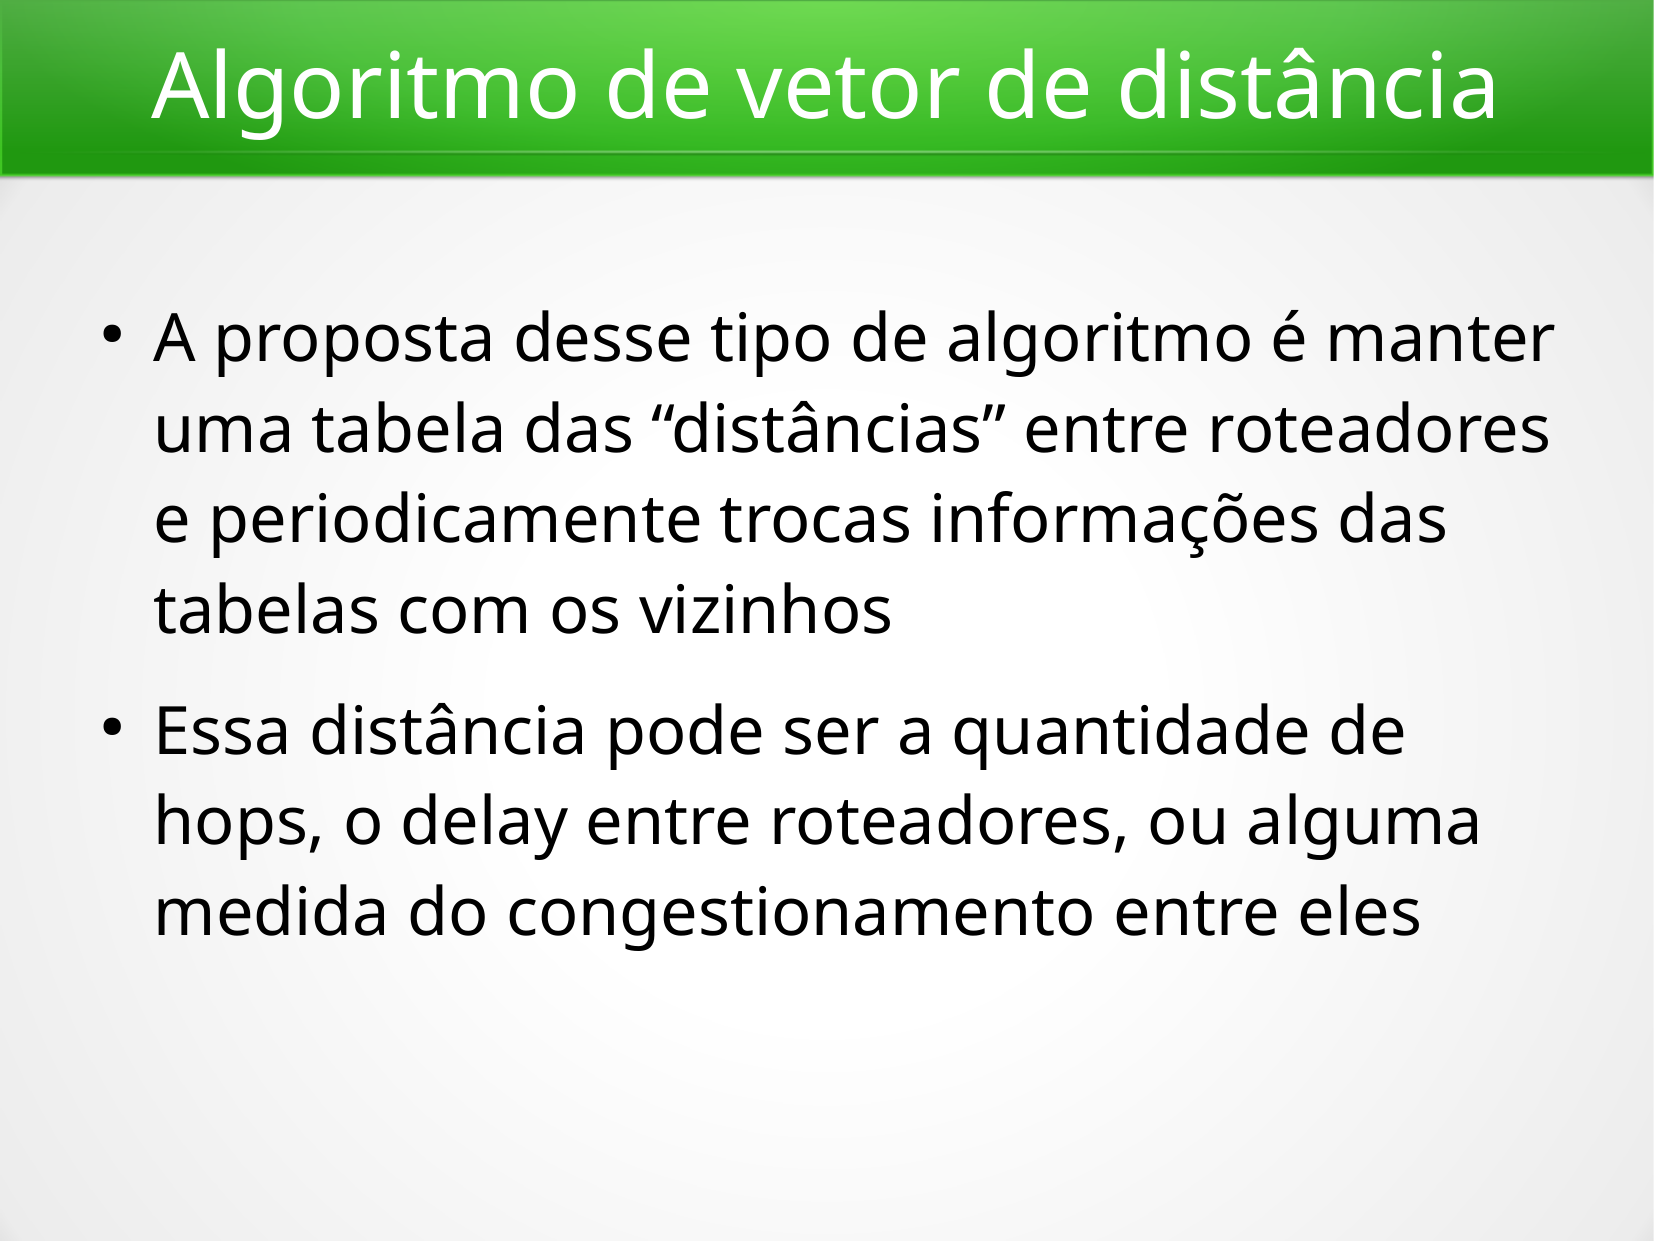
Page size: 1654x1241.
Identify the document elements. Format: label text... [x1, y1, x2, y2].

list A proposta desse tipo de algoritmo é manter uma tabela das “distâncias” entre roteadores e periodicamente trocas informações das tabelas com os vizinhos Essa distância pode ser a quantidade de hops, o delay entre roteadores, ou alguma medida do congestionamento entre eles [82, 290, 1571, 1010]
picture [0, 0, 1654, 1241]
title Algoritmo de vetor de distância [82, 11, 1571, 154]
